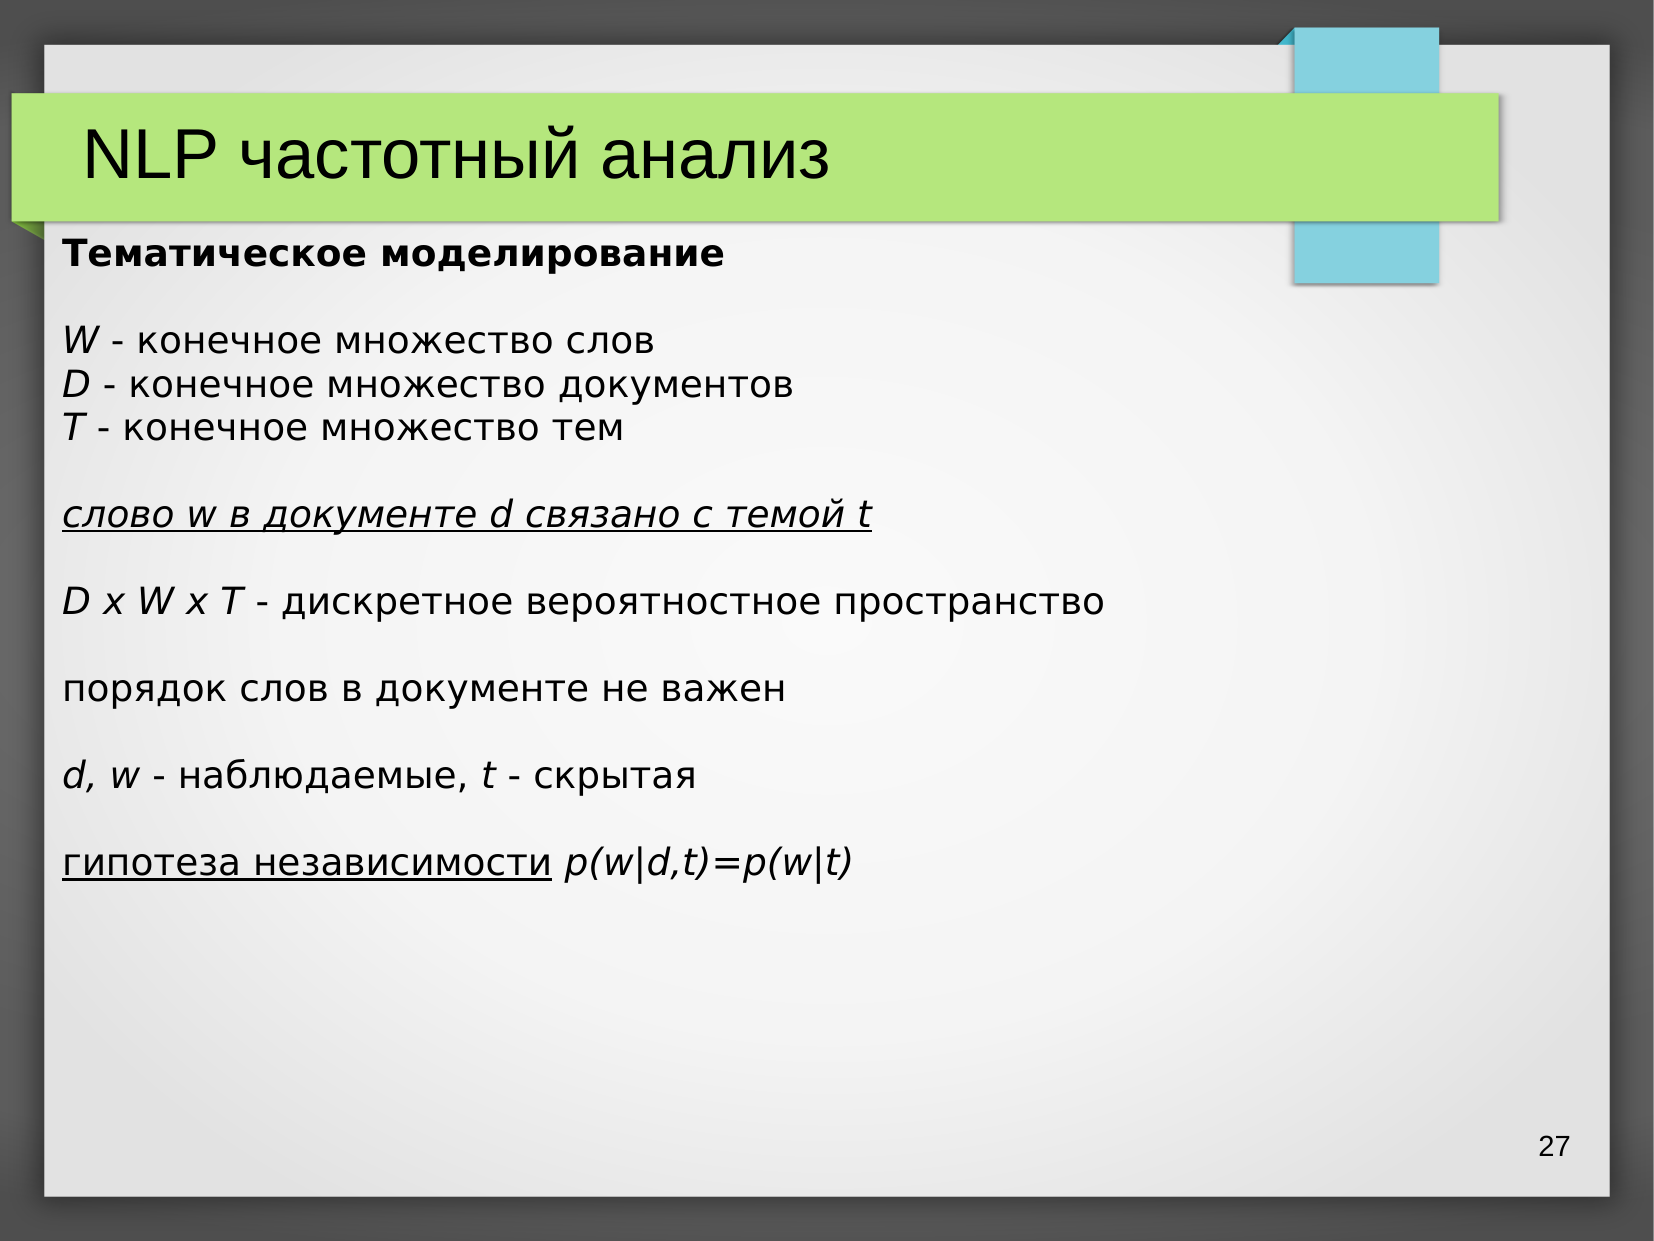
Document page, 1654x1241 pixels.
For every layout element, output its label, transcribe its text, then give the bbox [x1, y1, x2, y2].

picture [0, 0, 1654, 1241]
title NLP частотный анализ [82, 114, 1406, 194]
text_box Тематическое моделирование W - конечное множество слов D - конечное множество документов T - конечное множество тем слово w в документе d связано с темой t D x W x T - дискретное вероятностное пространство порядок слов в документе не важен d, w - наблюдаемые, t - скрытая гипотеза независимости p(w|d,t)=p(w|t) [47, 224, 1595, 1154]
